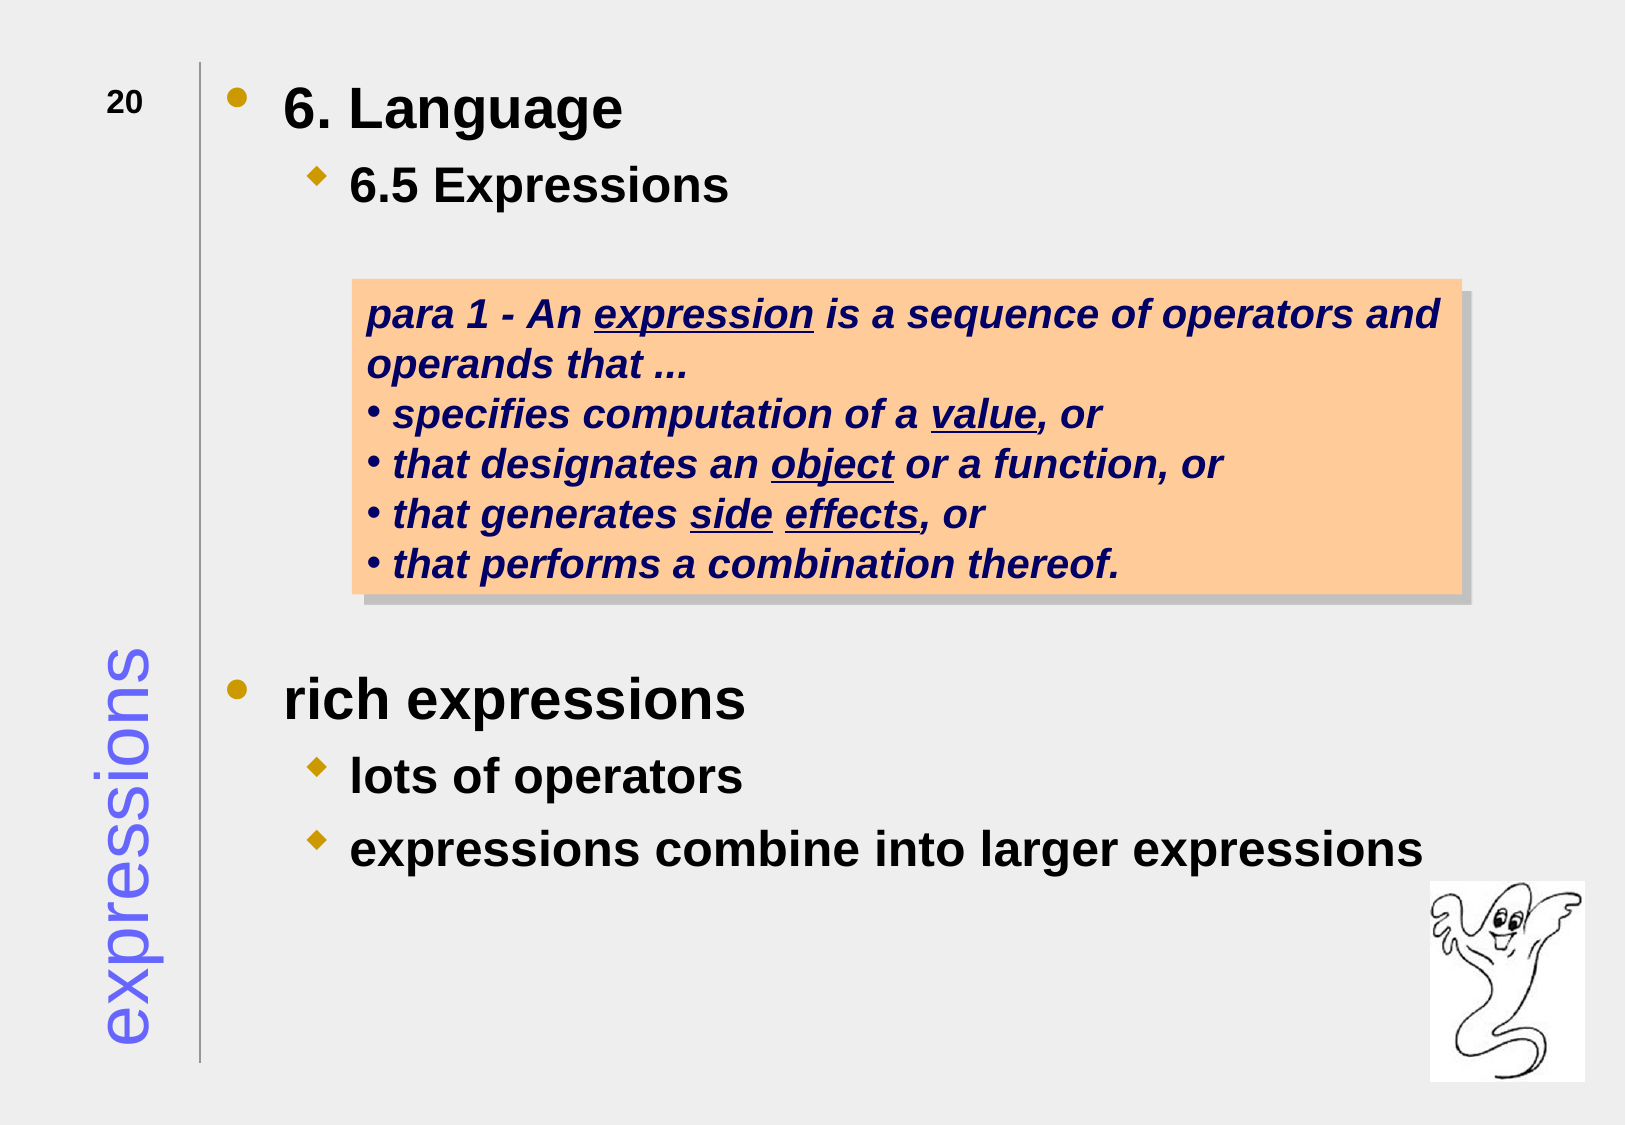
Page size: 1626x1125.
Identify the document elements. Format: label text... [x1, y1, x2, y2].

picture [1430, 881, 1585, 1083]
title expressions [50, 187, 188, 1063]
list 6. Language 6.5 Expressions rich expressions lots of operators expressions combine into larger expressions [212, 62, 1550, 1063]
text_box para 1 - An expression is a sequence of operators and operands that ... specifies computation of a value, or that designates an object or a function, or that generates side effects, or that performs a combination thereof. [351, 278, 1463, 595]
